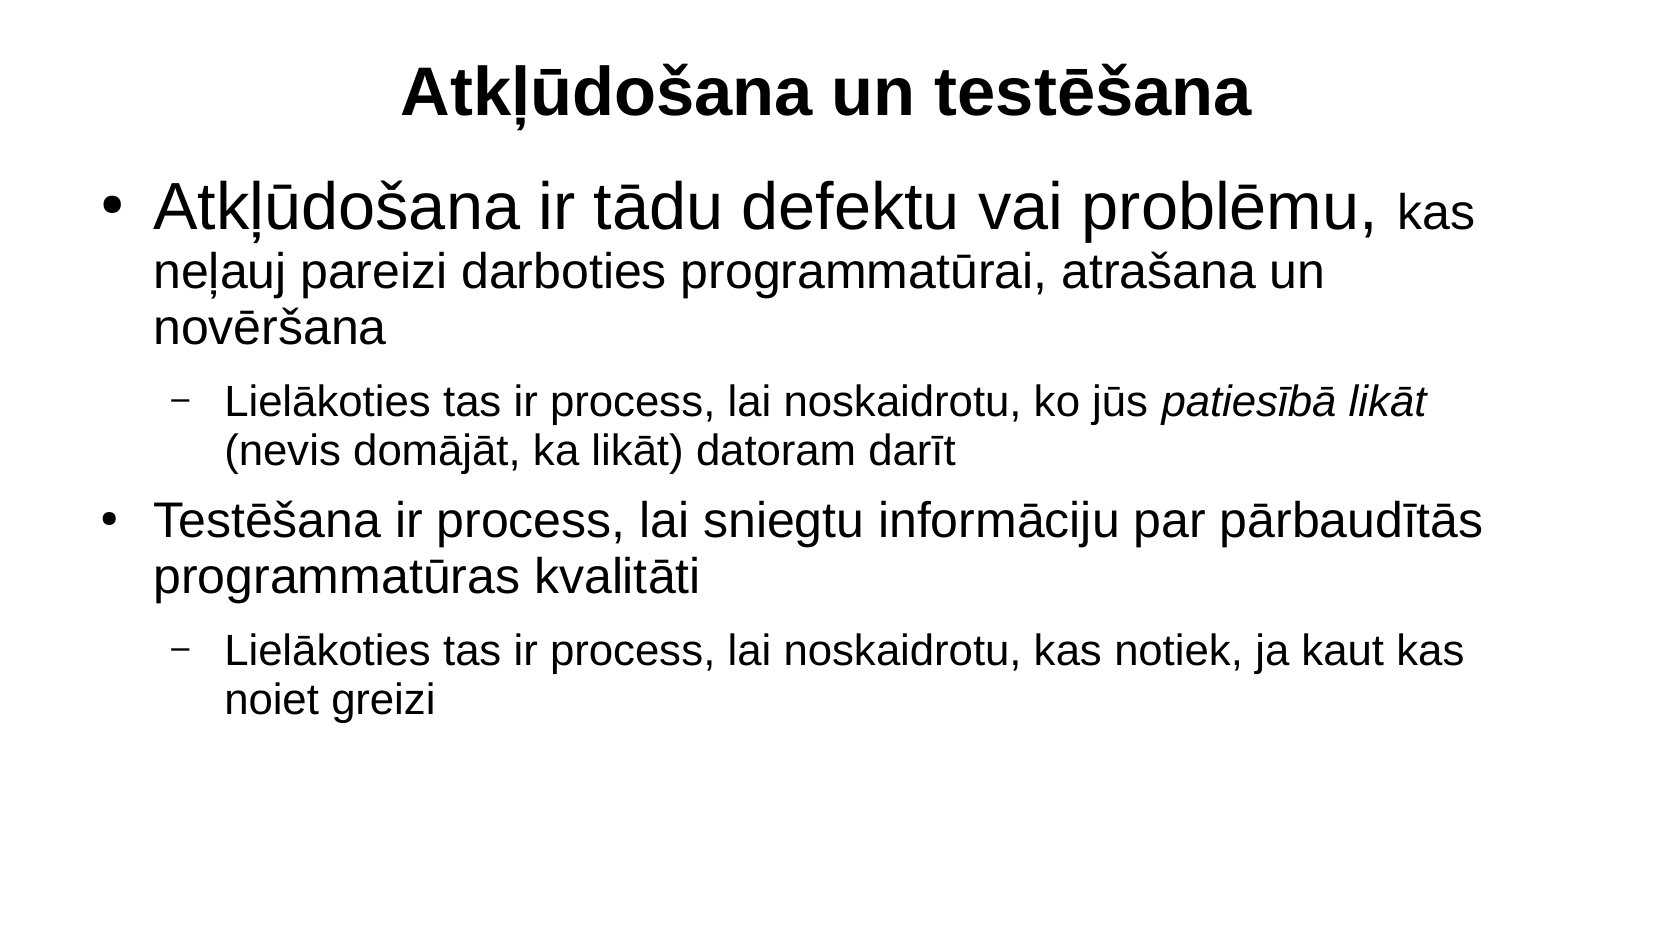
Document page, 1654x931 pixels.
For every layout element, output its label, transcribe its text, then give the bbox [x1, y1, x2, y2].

title Atkļūdošana un testēšana [82, 37, 1571, 147]
list Atkļūdošana ir tādu defektu vai problēmu, kas neļauj pareizi darboties programmatūrai, atrašana un novēršana Lielākoties tas ir process, lai noskaidrotu, ko jūs patiesībā likāt (nevis domājāt, ka likāt) datoram darīt Testēšana ir process, lai sniegtu informāciju par pārbaudītās programmatūras kvalitāti Lielākoties tas ir process, lai noskaidrotu, kas notiek, ja kaut kas noiet greizi [82, 168, 1538, 889]
